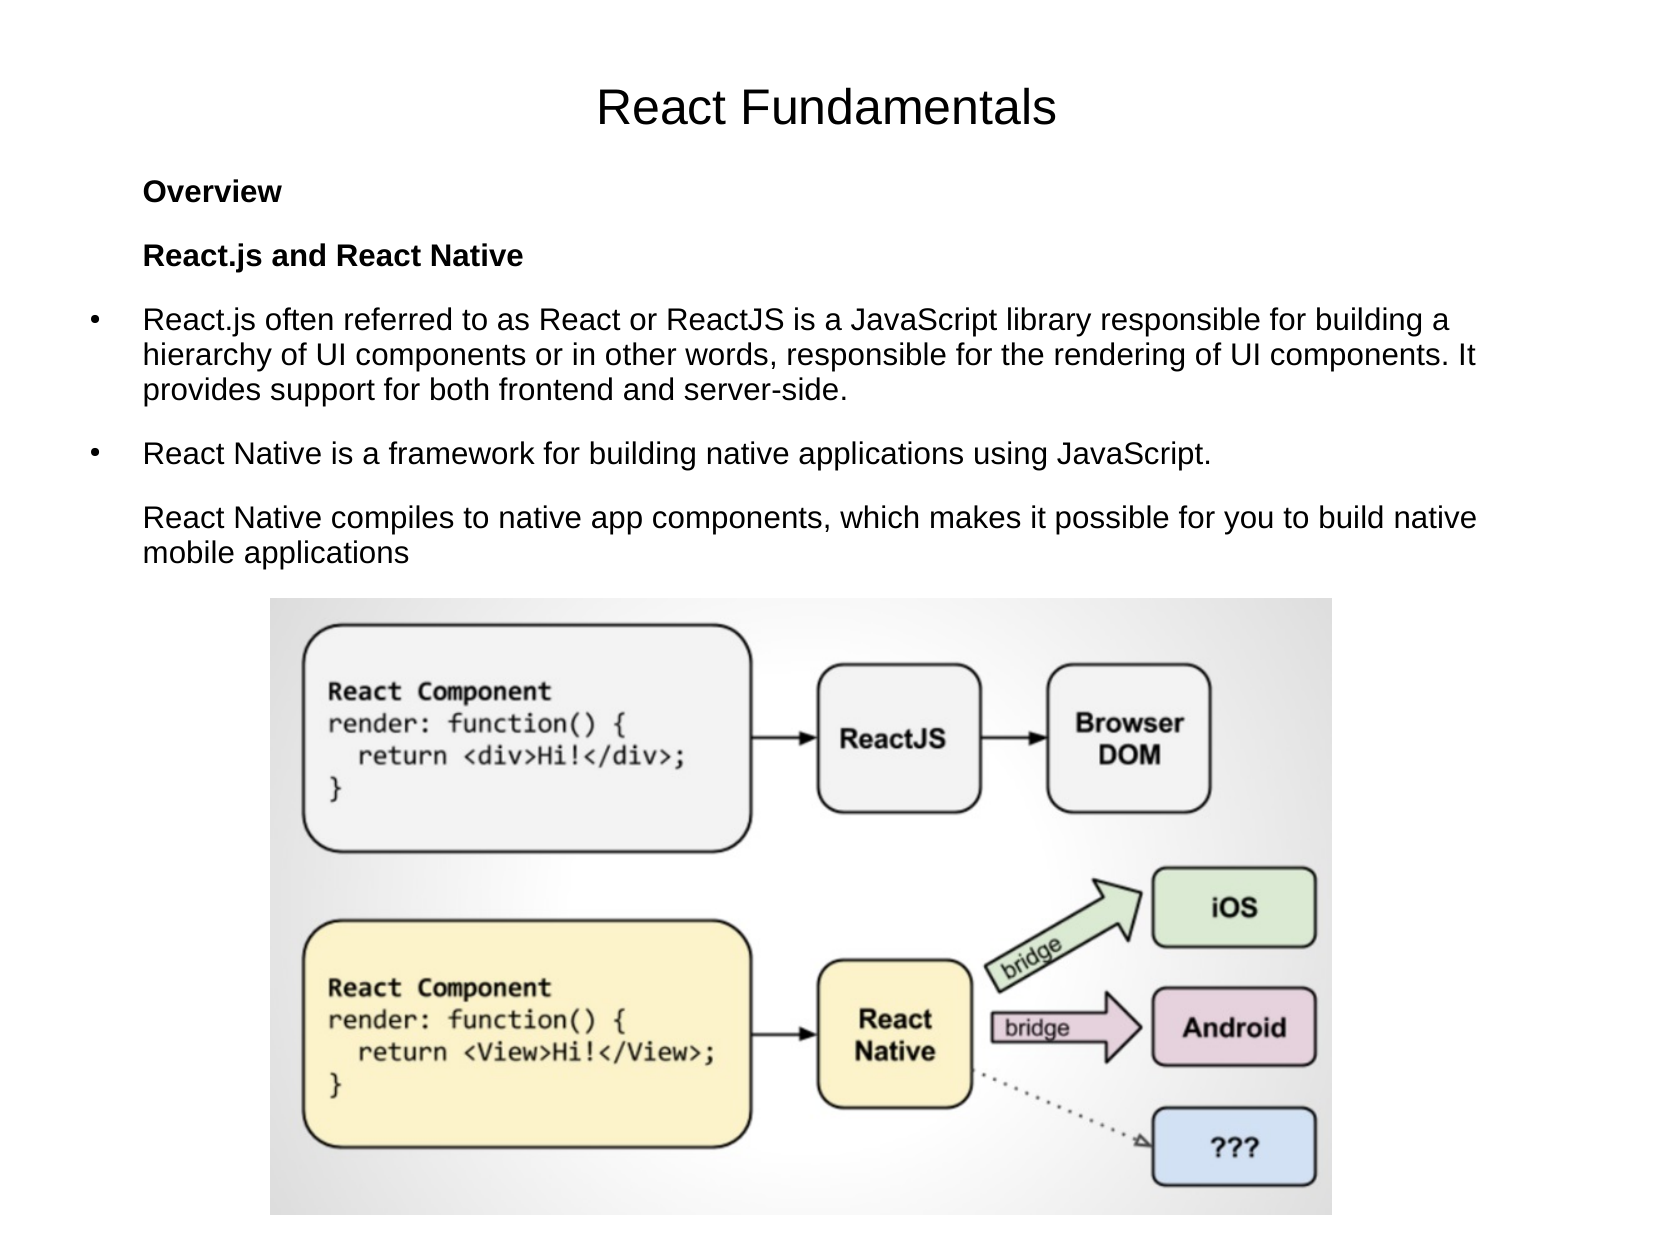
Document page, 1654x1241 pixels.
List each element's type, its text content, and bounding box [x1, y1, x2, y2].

title React Fundamentals [82, 49, 1571, 166]
list Overview React.js and React Native React.js often referred to as React or ReactJS is a JavaScript library responsible for building a hierarchy of UI components or in other words, responsible for the rendering of UI components. It provides support for both frontend and server-side. React Native is a framework for building native applications using JavaScript. React Native compiles to native app components, which makes it possible for you to build native mobile applications [71, 174, 1561, 766]
picture [270, 598, 1332, 1216]
